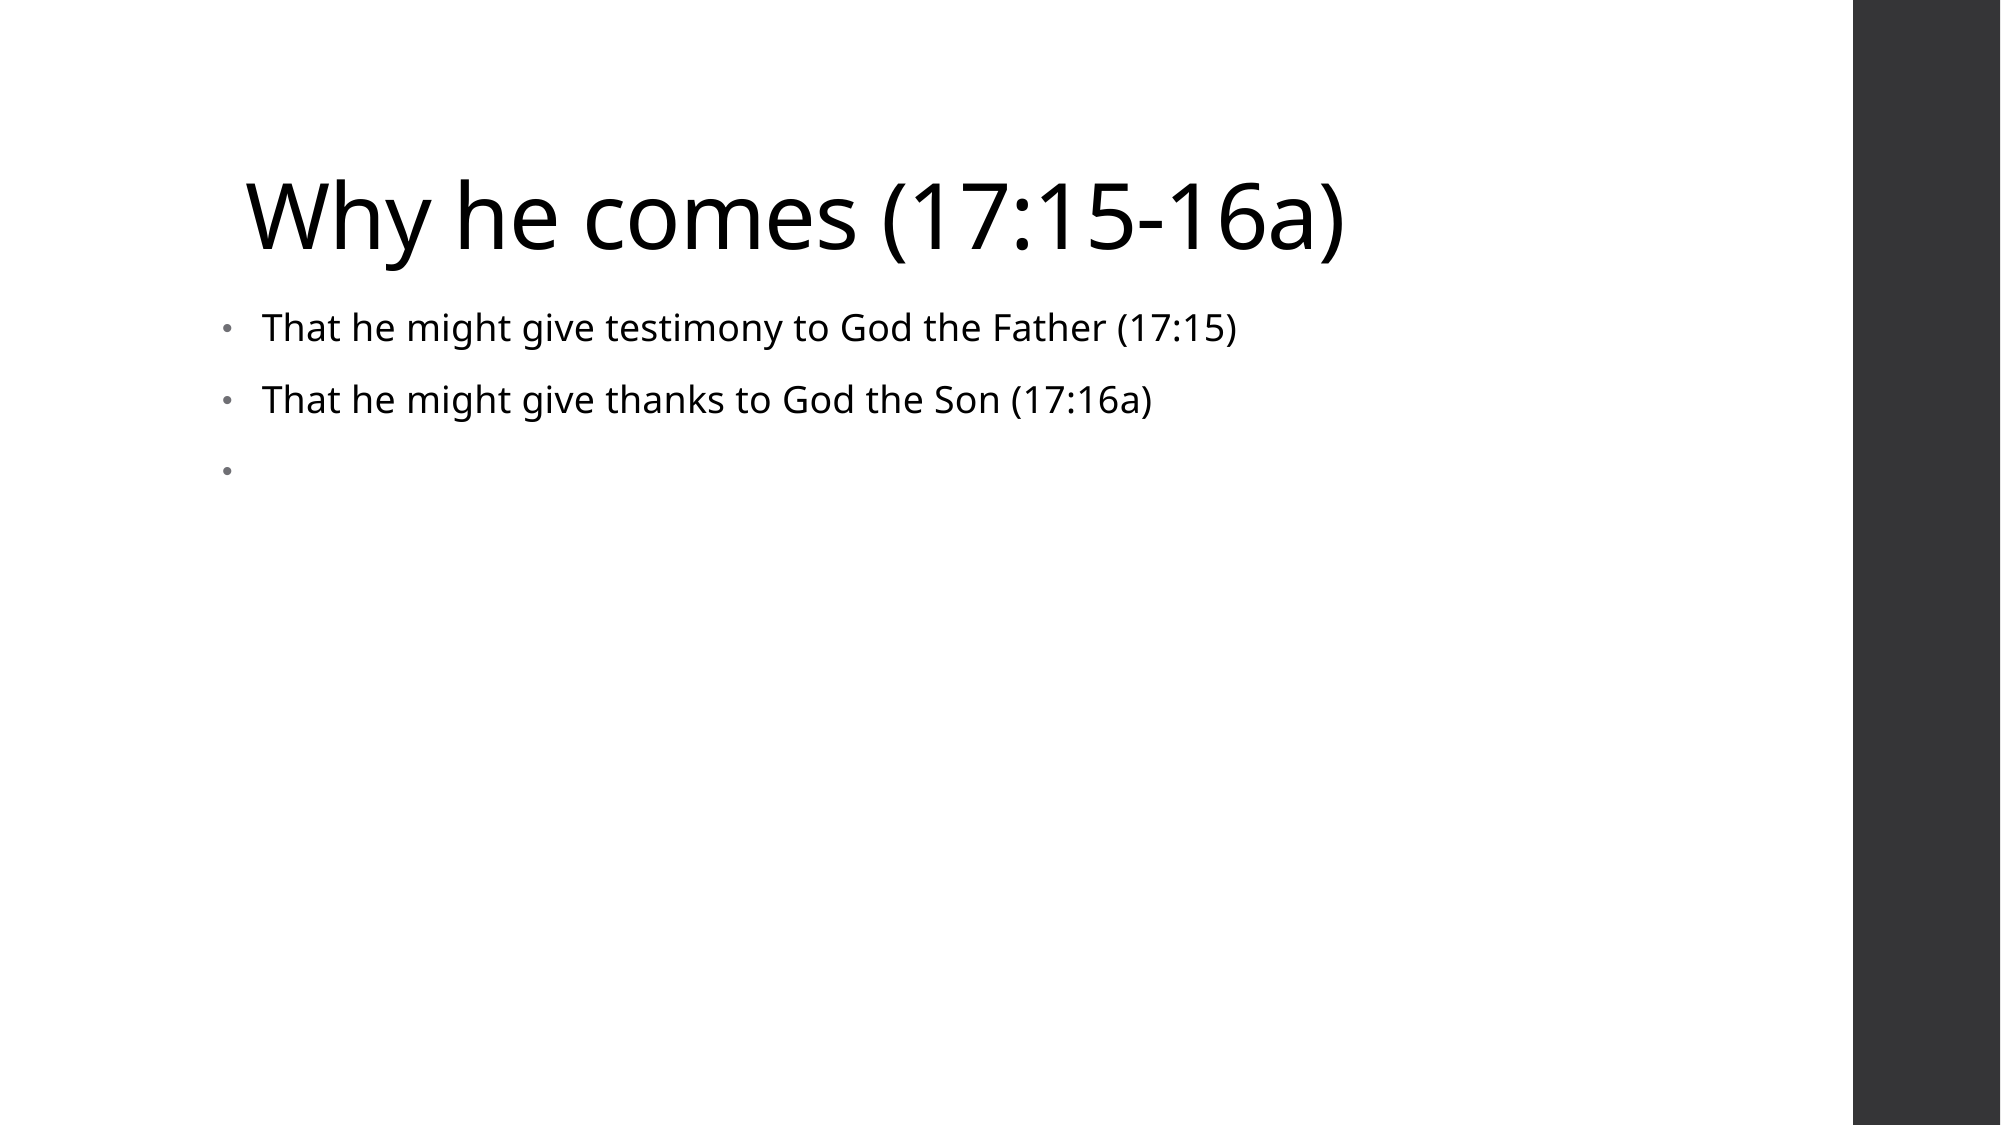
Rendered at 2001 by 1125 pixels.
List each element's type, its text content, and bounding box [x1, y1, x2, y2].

title Why he comes (17:15-16a) [206, 60, 1797, 278]
list That he might give testimony to God the Father (17:15) That he might give thanks to God the Son (17:16a) [206, 299, 1617, 1014]
